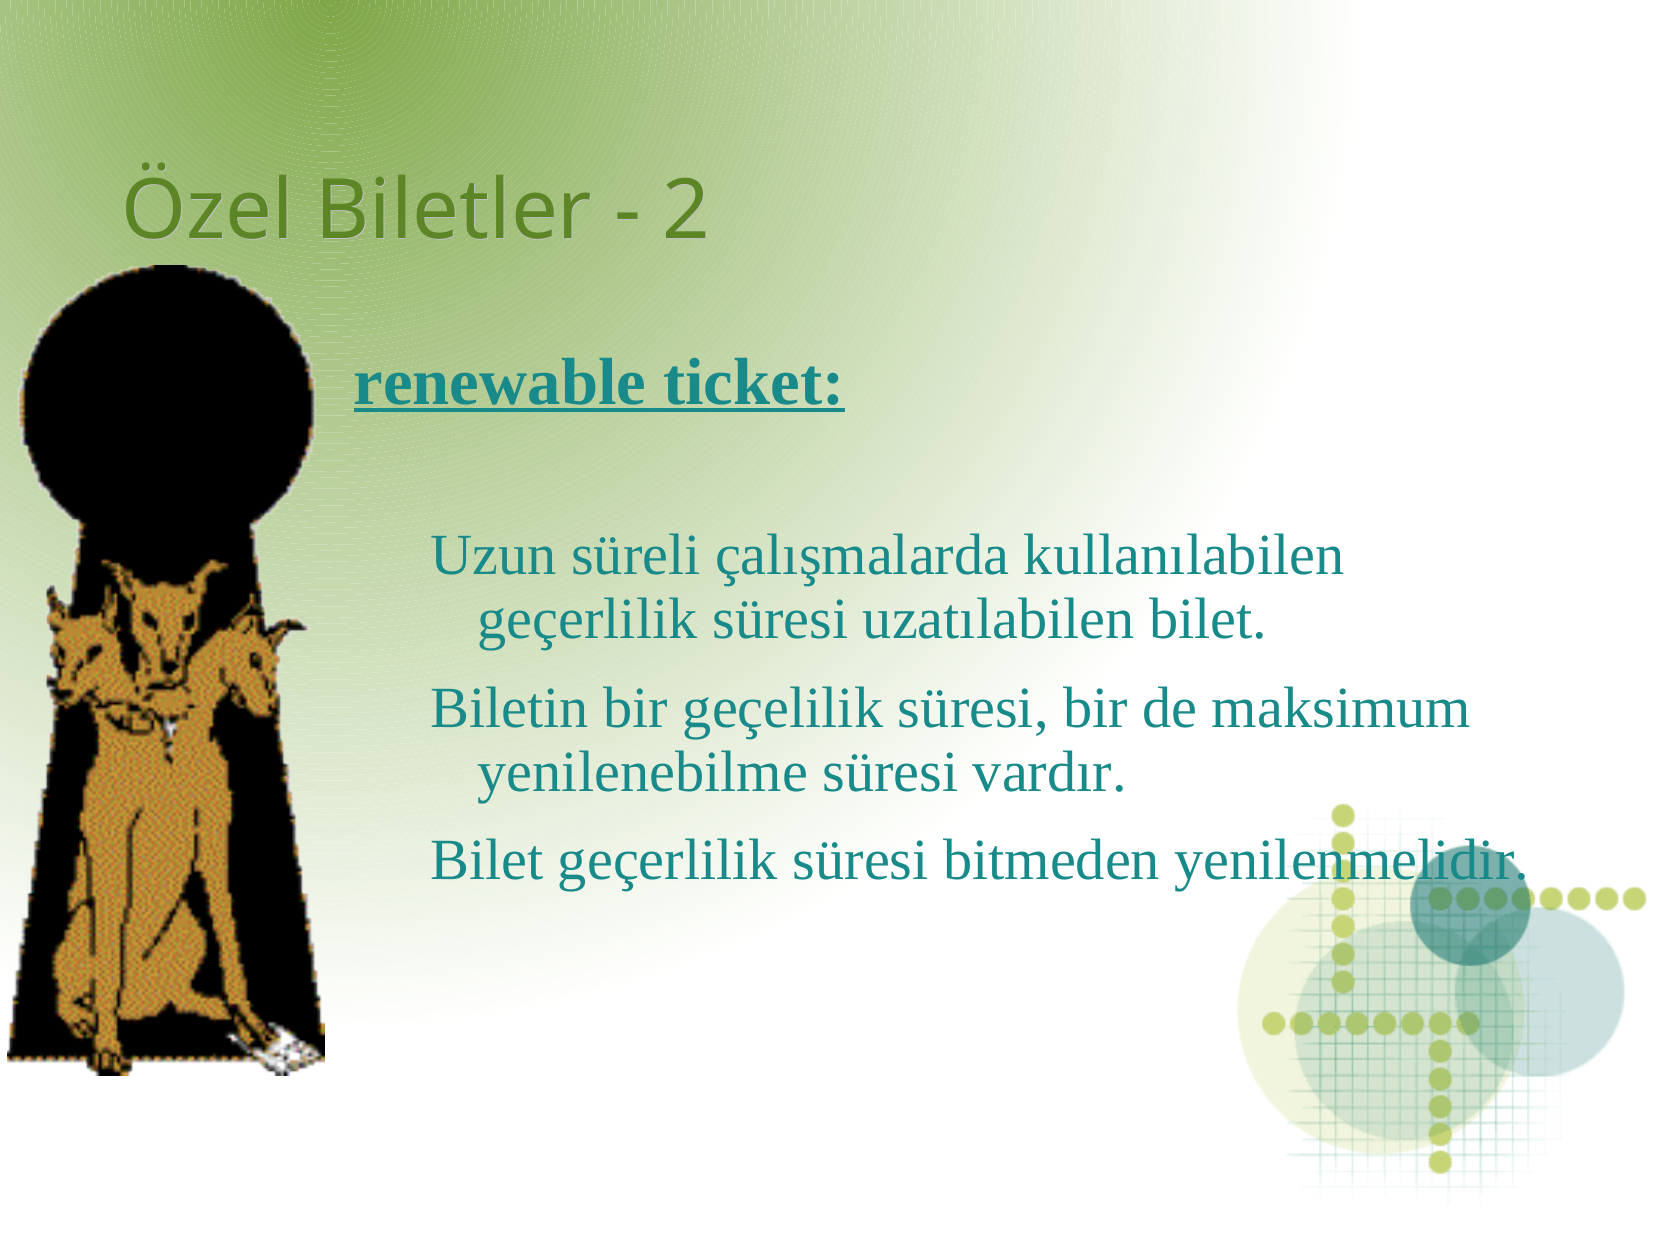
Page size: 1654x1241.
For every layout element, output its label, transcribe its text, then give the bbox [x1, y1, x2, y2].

picture [1224, 792, 1654, 1211]
list renewable ticket: Uzun süreli çalışmalarda kullanılabilen geçerlilik süresi uzatılabilen bilet. Biletin bir geçelilik süresi, bir de maksimum yenilenebilme süresi vardır. Bilet geçerlilik süresi bitmeden yenilenmelidir. [335, 344, 1534, 1127]
title Özel Biletler - 2 [121, 102, 1534, 311]
picture [7, 265, 325, 1076]
